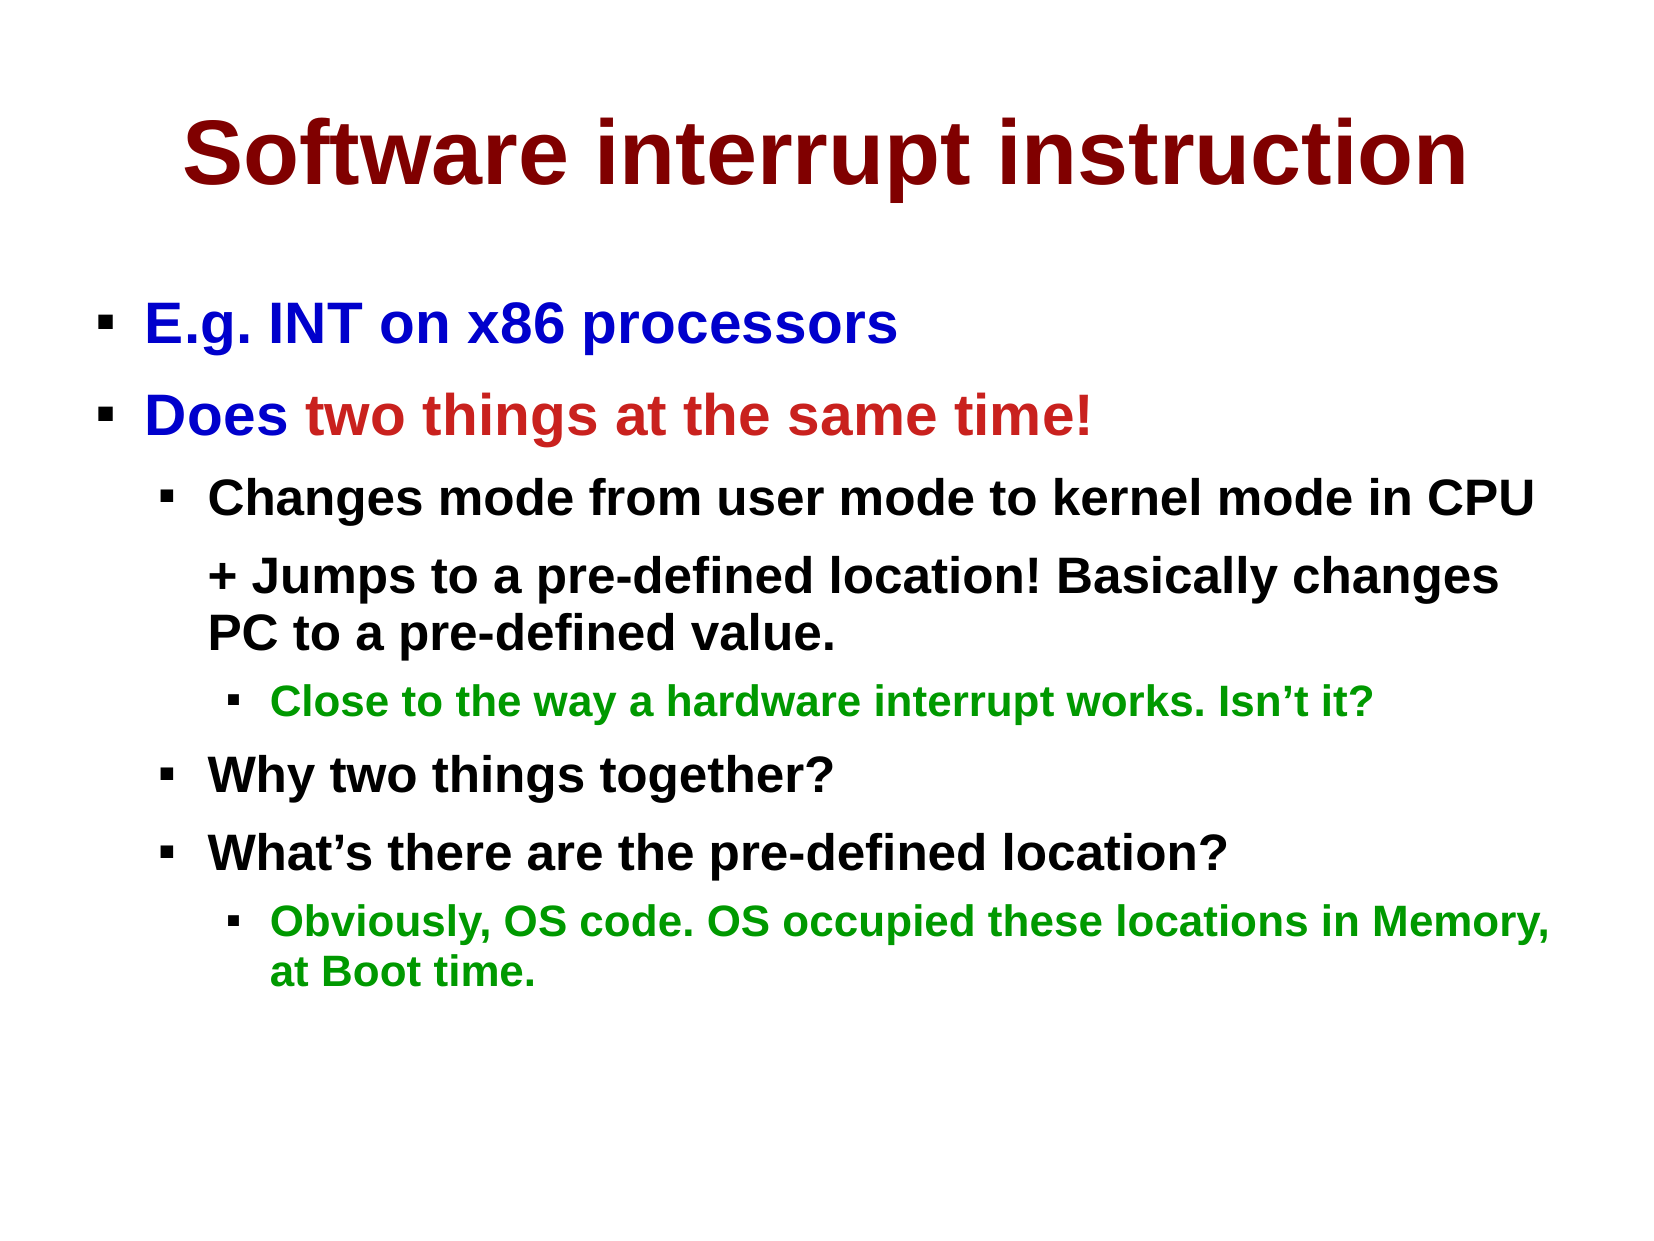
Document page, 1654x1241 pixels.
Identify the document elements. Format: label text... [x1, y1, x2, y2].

title Software interrupt instruction [82, 49, 1571, 257]
list E.g. INT on x86 processors Does two things at the same time! Changes mode from user mode to kernel mode in CPU + Jumps to a pre-defined location! Basically changes PC to a pre-defined value. Close to the way a hardware interrupt works. Isn’t it? Why two things together? What’s there are the pre-defined location? Obviously, OS code. OS occupied these locations in Memory, at Boot time. [82, 290, 1571, 1010]
